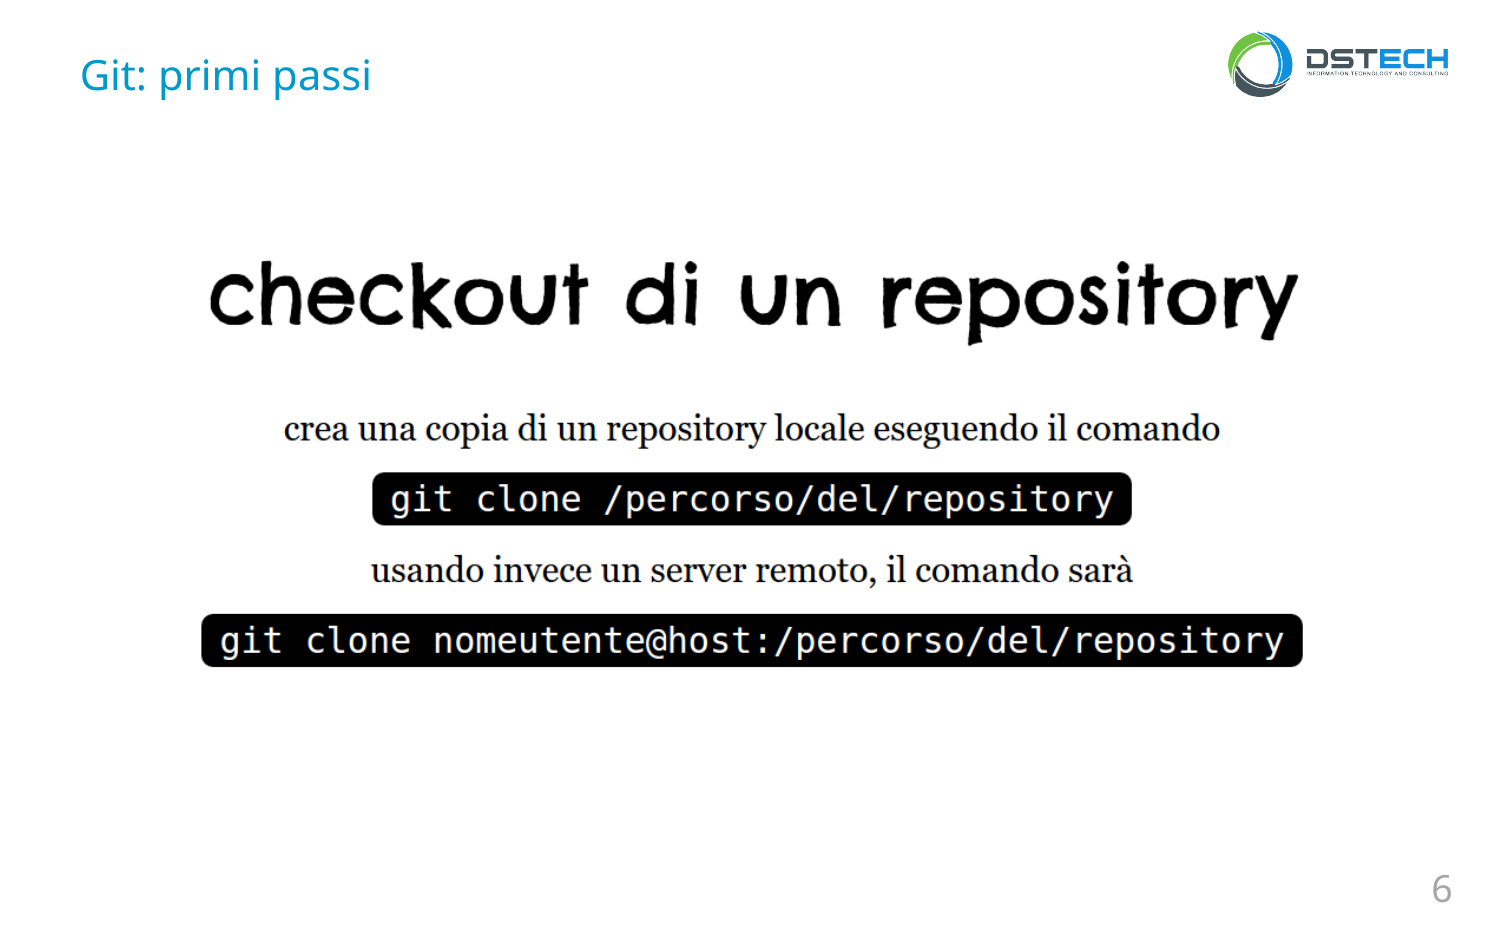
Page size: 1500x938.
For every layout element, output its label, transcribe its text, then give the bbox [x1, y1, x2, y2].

picture [1228, 31, 1448, 97]
picture [1, 168, 1500, 791]
text_box [0, 114, 1500, 855]
text_box Git: primi passi [64, 41, 1152, 101]
text_box 6 [1358, 864, 1460, 910]
